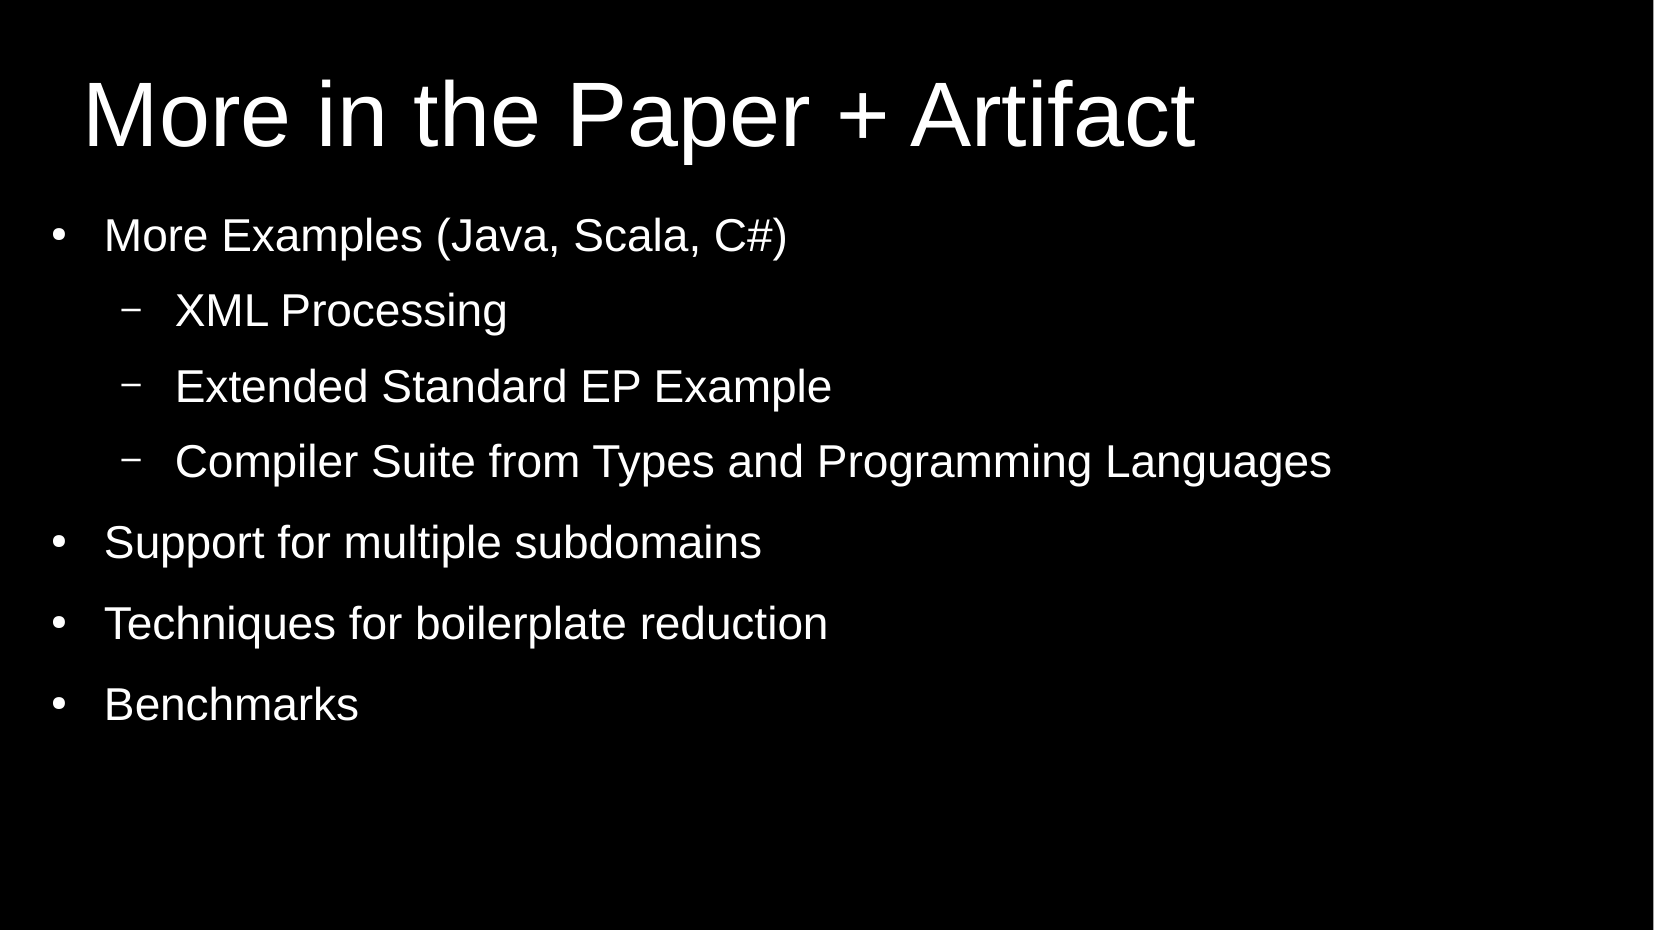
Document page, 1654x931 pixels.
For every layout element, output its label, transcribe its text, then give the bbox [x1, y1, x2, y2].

title More in the Paper + Artifact [82, 37, 1571, 193]
list More Examples (Java, Scala, C#) XML Processing Extended Standard EP Example Compiler Suite from Types and Programming Languages Support for multiple subdomains Techniques for boilerplate reduction Benchmarks [33, 210, 1522, 841]
